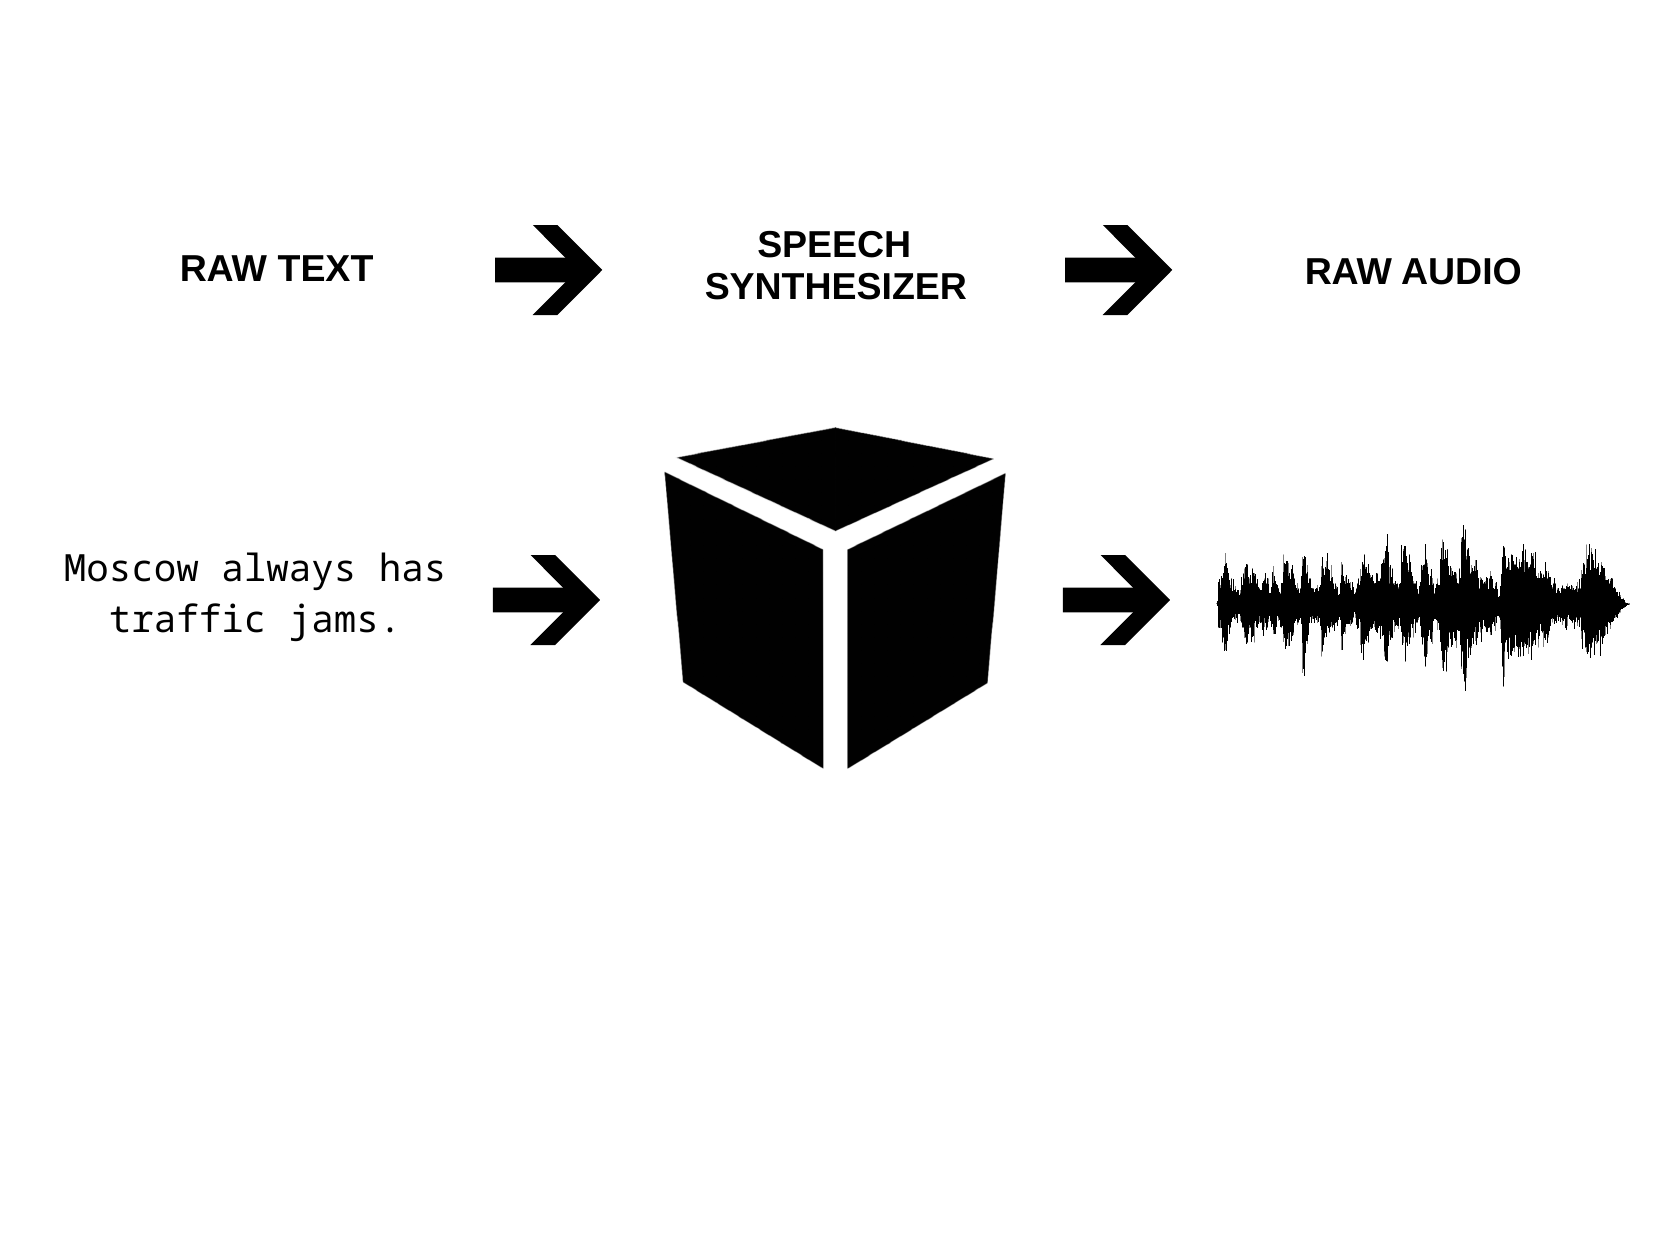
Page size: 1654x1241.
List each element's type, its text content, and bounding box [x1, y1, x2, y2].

picture [664, 427, 1006, 769]
picture [1065, 225, 1173, 316]
picture [1062, 555, 1171, 646]
text_box RAW AUDIO [1290, 243, 1537, 301]
text_box RAW TEXT [165, 240, 389, 297]
picture [492, 555, 601, 646]
picture [495, 225, 603, 316]
picture [1216, 525, 1630, 691]
subtitle Moscow always has traffic jams. [45, 480, 466, 706]
text_box SPEECH SYNTHESIZER [690, 216, 983, 316]
